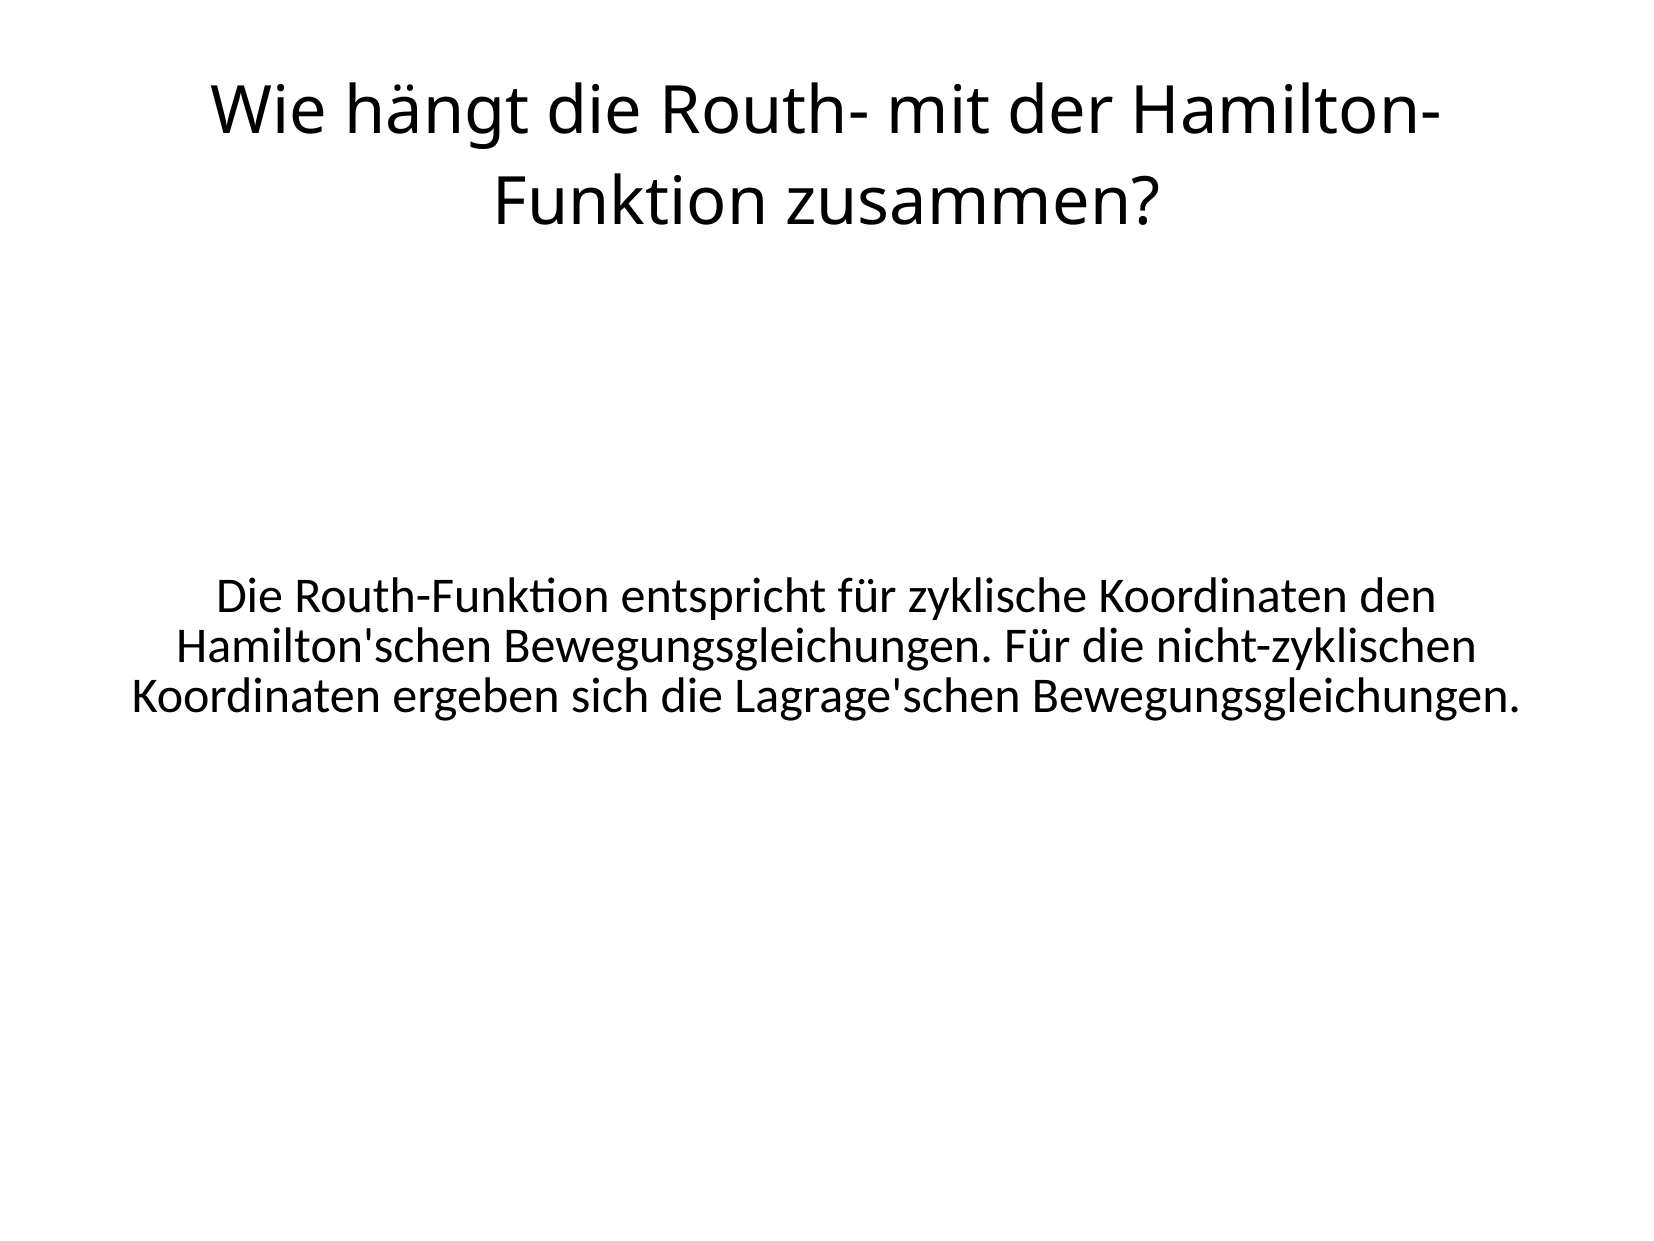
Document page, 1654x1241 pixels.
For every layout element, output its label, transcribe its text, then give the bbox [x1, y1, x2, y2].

subtitle Die Routh-Funktion entspricht für zyklische Koordinaten den Hamilton'schen Bewegungsgleichungen. Für die nicht-zyklischen Koordinaten ergeben sich die Lagrage'schen Bewegungsgleichungen. [82, 290, 1571, 1010]
title Wie hängt die Routh- mit der Hamilton-Funktion zusammen? [82, 49, 1571, 257]
